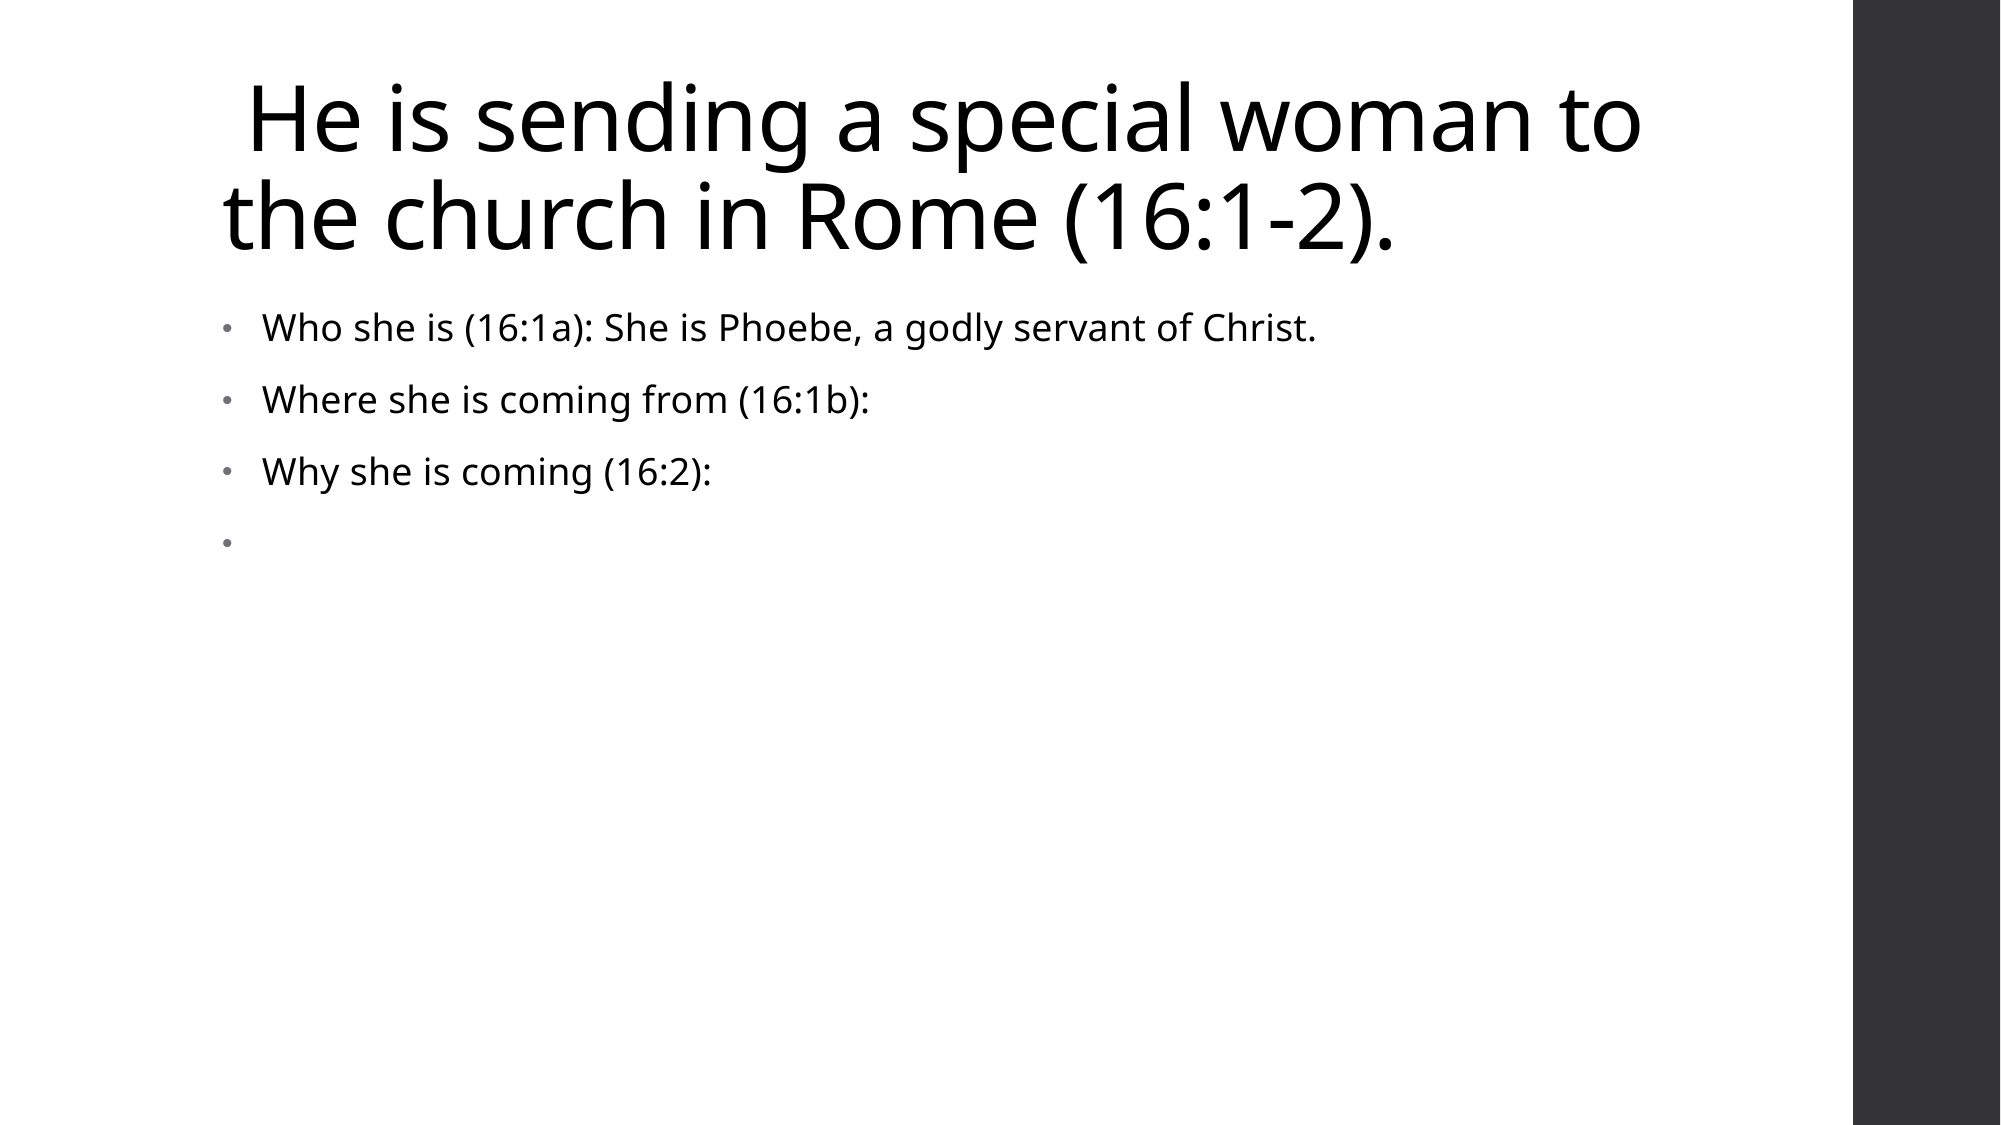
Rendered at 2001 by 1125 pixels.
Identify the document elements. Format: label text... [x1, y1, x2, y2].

list Who she is (16:1a): She is Phoebe, a godly servant of Christ. Where she is coming from (16:1b): Why she is coming (16:2): [206, 299, 1617, 1014]
title He is sending a special woman to the church in Rome (16:1-2). [206, 60, 1797, 278]
